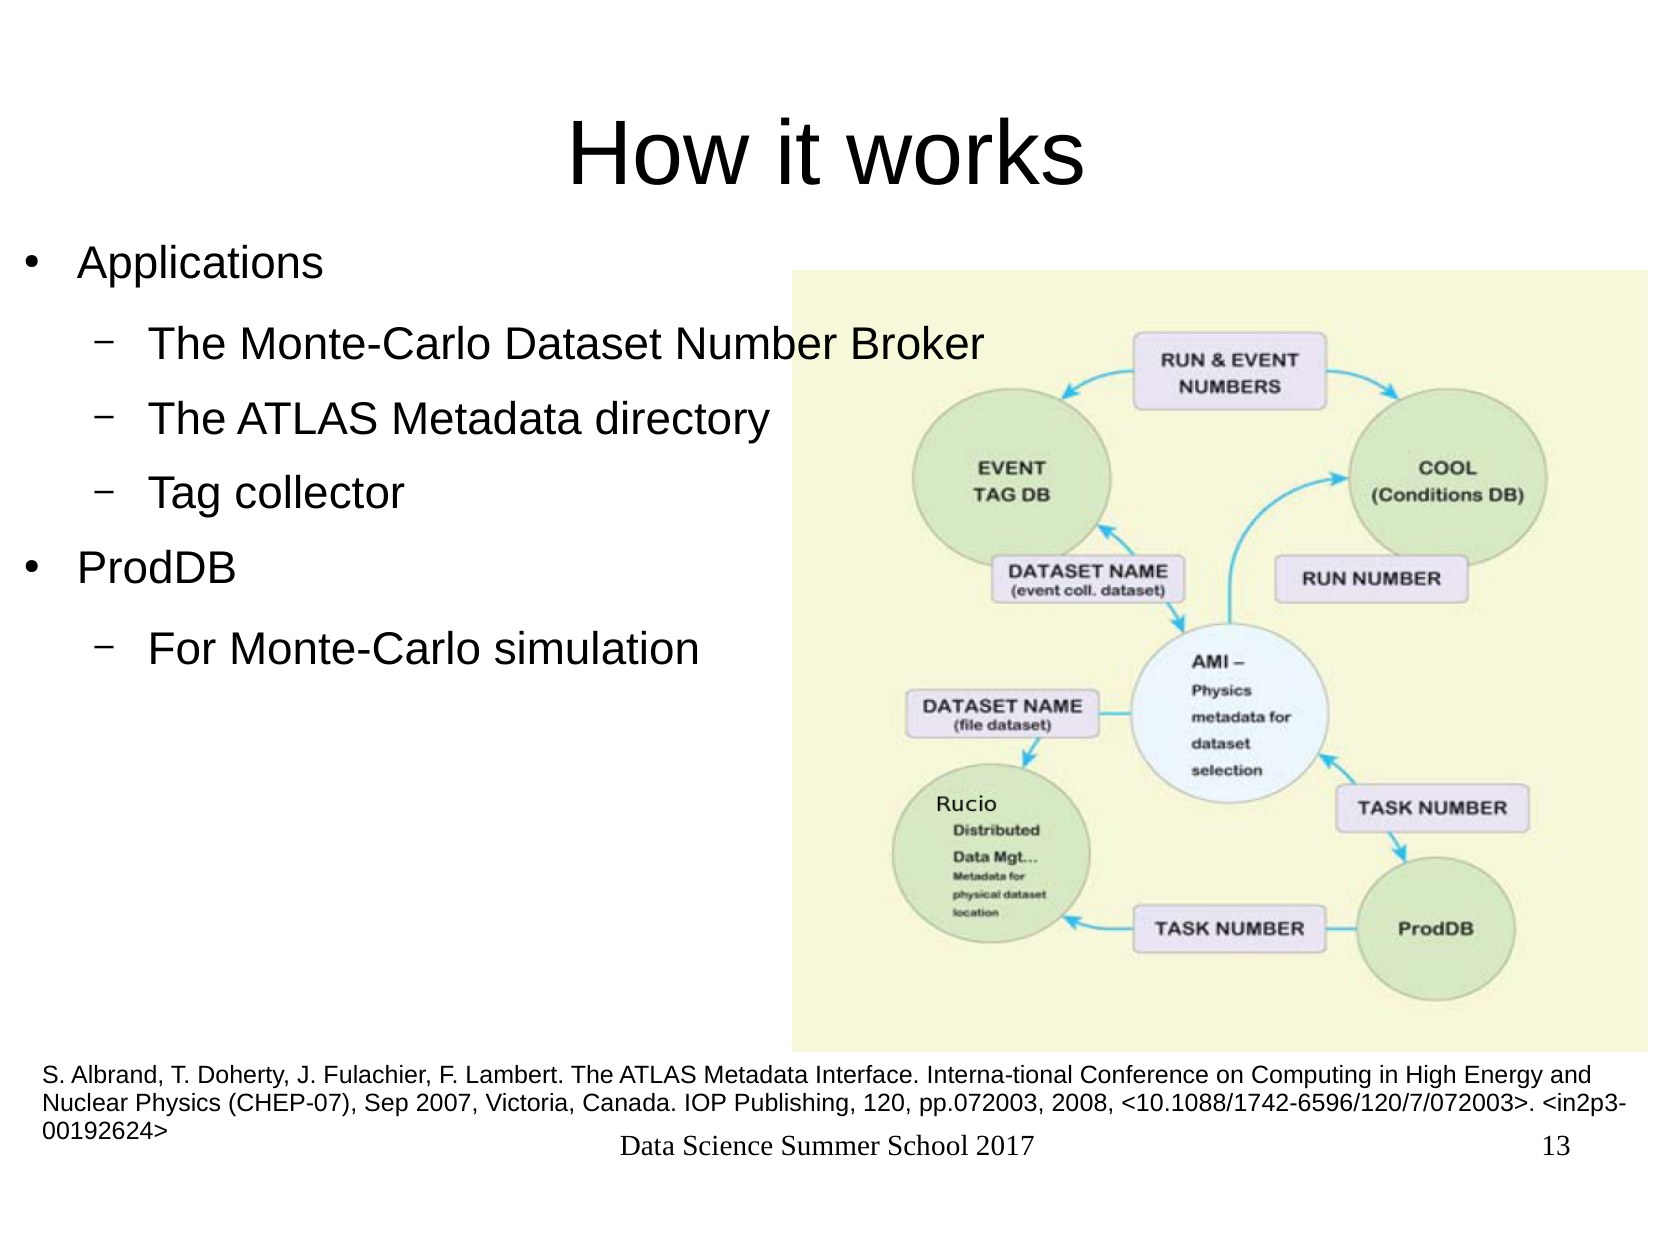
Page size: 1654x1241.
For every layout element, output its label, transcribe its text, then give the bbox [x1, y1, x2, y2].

list Applications The Monte-Carlo Dataset Number Broker The ATLAS Metadata directory Tag collector ProdDB For Monte-Carlo simulation [5, 237, 1495, 957]
picture [792, 270, 1648, 1052]
text_box S. Albrand, T. Doherty, J. Fulachier, F. Lambert. The ATLAS Metadata Interface. Interna-tional Conference on Computing in High Energy and Nuclear Physics (CHEP-07), Sep 2007, Victoria, Canada. IOP Publishing, 120, pp.072003, 2008, <10.1088/1742-6596/120/7/072003>. <in2p3-00192624> [27, 1053, 1648, 1170]
title How it works [82, 49, 1571, 257]
